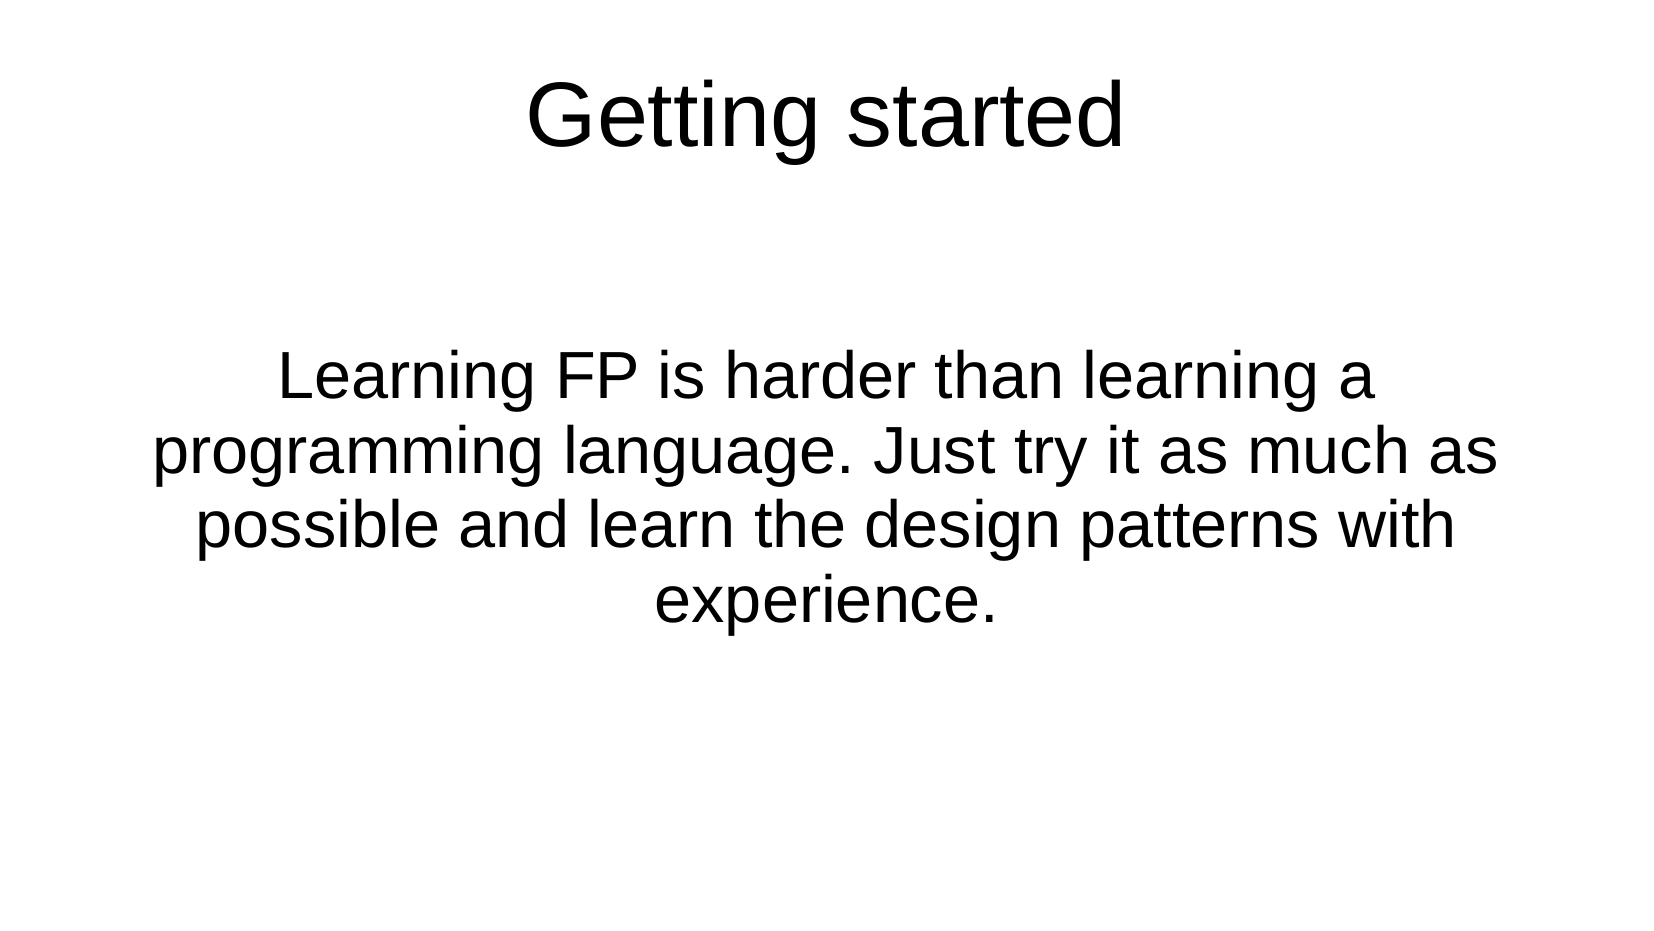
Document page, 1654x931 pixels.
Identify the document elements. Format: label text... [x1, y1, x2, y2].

subtitle Learning FP is harder than learning a programming language. Just try it as much as possible and learn the design patterns with experience. [82, 217, 1571, 758]
title Getting started [82, 37, 1571, 193]
